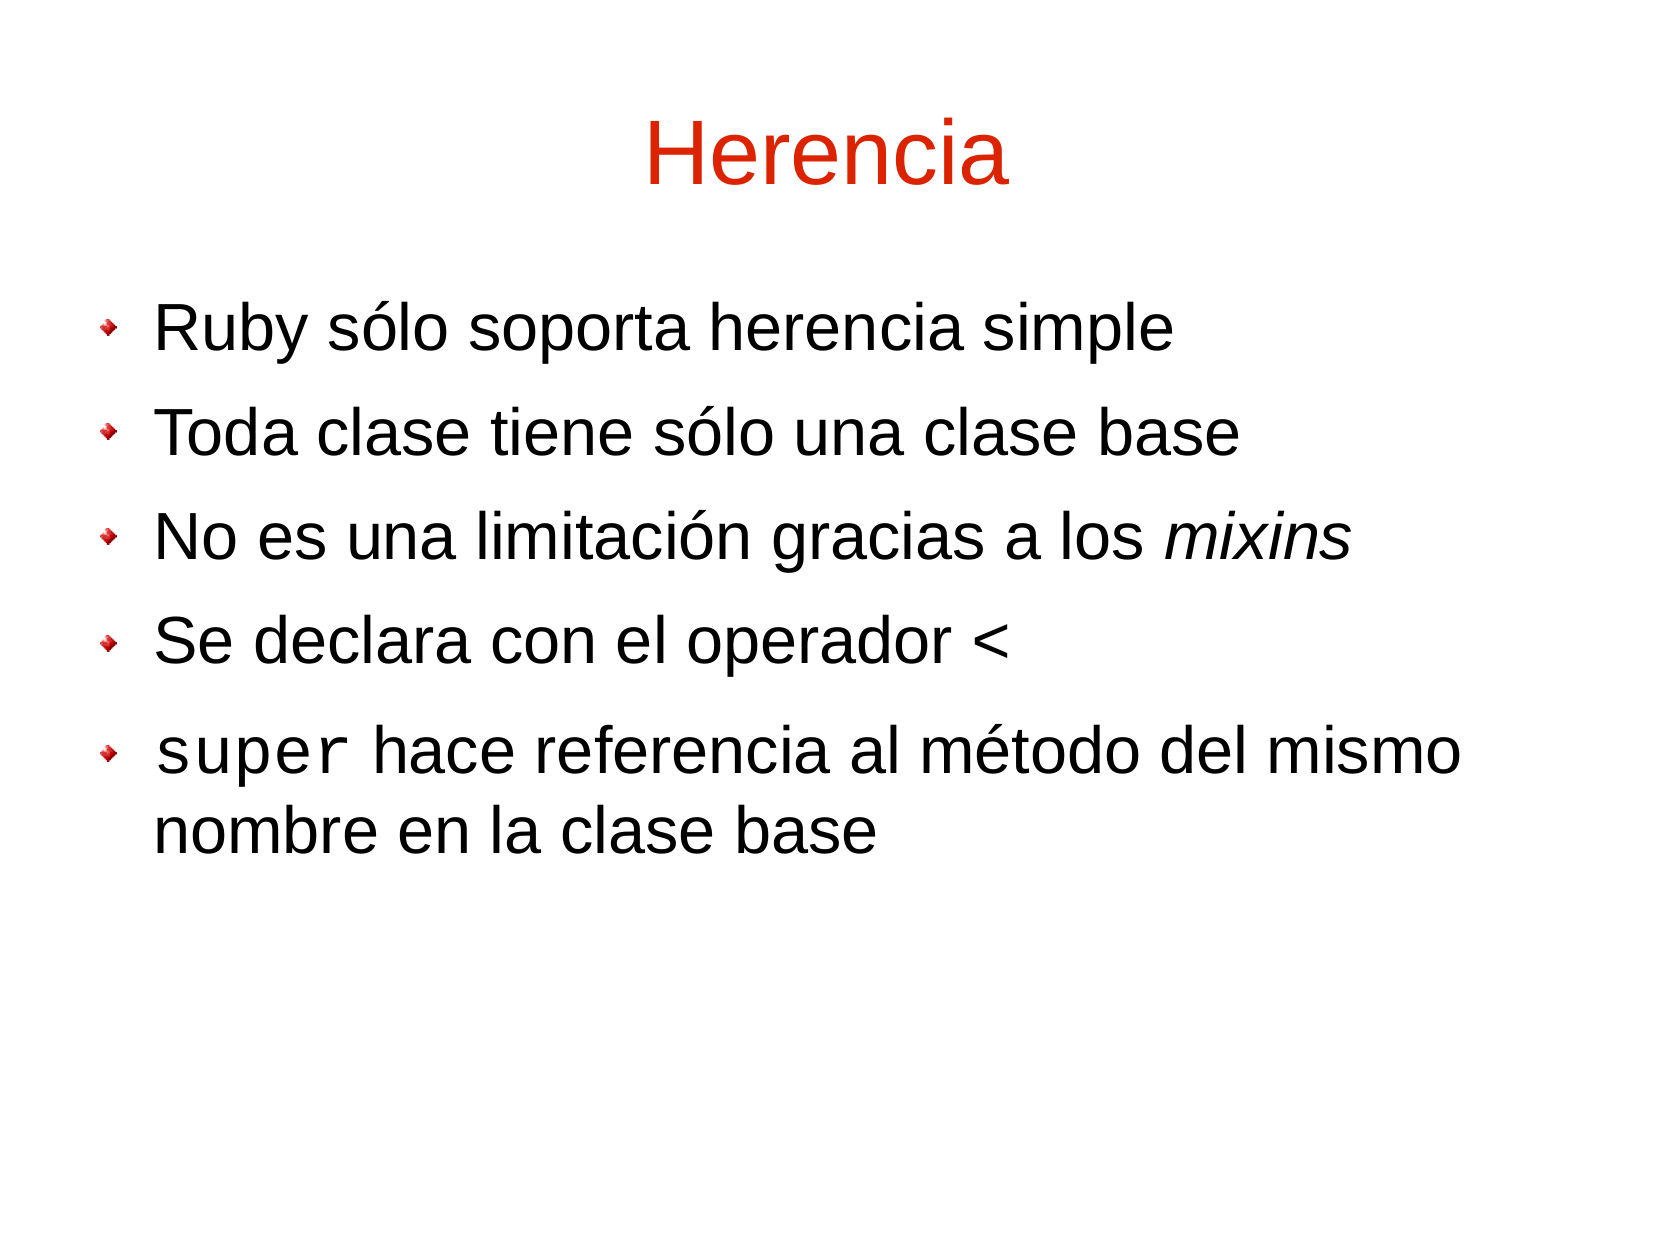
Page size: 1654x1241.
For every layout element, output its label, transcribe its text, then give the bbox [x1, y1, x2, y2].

list Ruby sólo soporta herencia simple Toda clase tiene sólo una clase base No es una limitación gracias a los mixins Se declara con el operador < super hace referencia al método del mismo nombre en la clase base [82, 290, 1571, 1109]
title Herencia [82, 49, 1571, 257]
